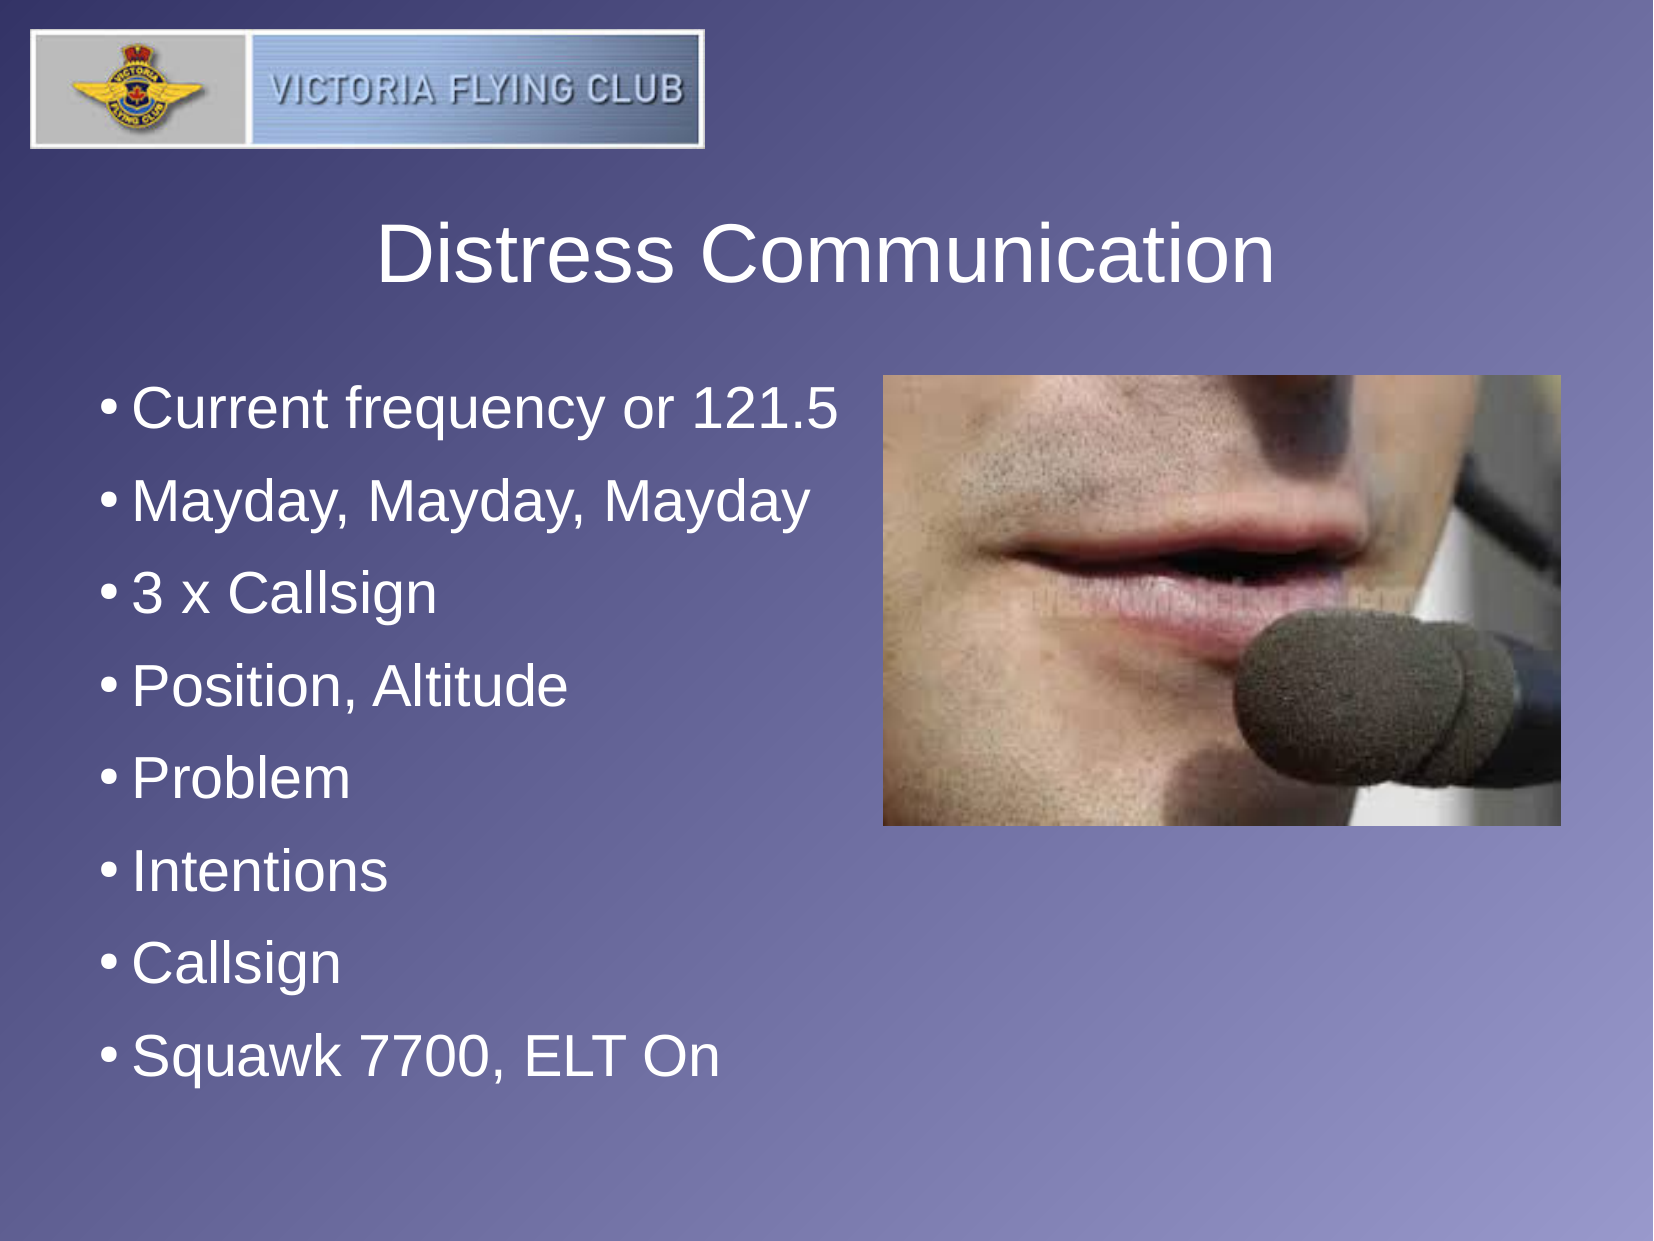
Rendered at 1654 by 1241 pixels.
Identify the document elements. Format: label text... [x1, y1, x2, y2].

picture [883, 375, 1561, 826]
picture [30, 29, 705, 149]
list Current frequency or 121.5 Mayday, Mayday, Mayday 3 x Callsign Position, Altitude Problem Intentions Callsign Squawk 7700, ELT On [82, 375, 1571, 1095]
title Distress Communication [82, 150, 1571, 358]
